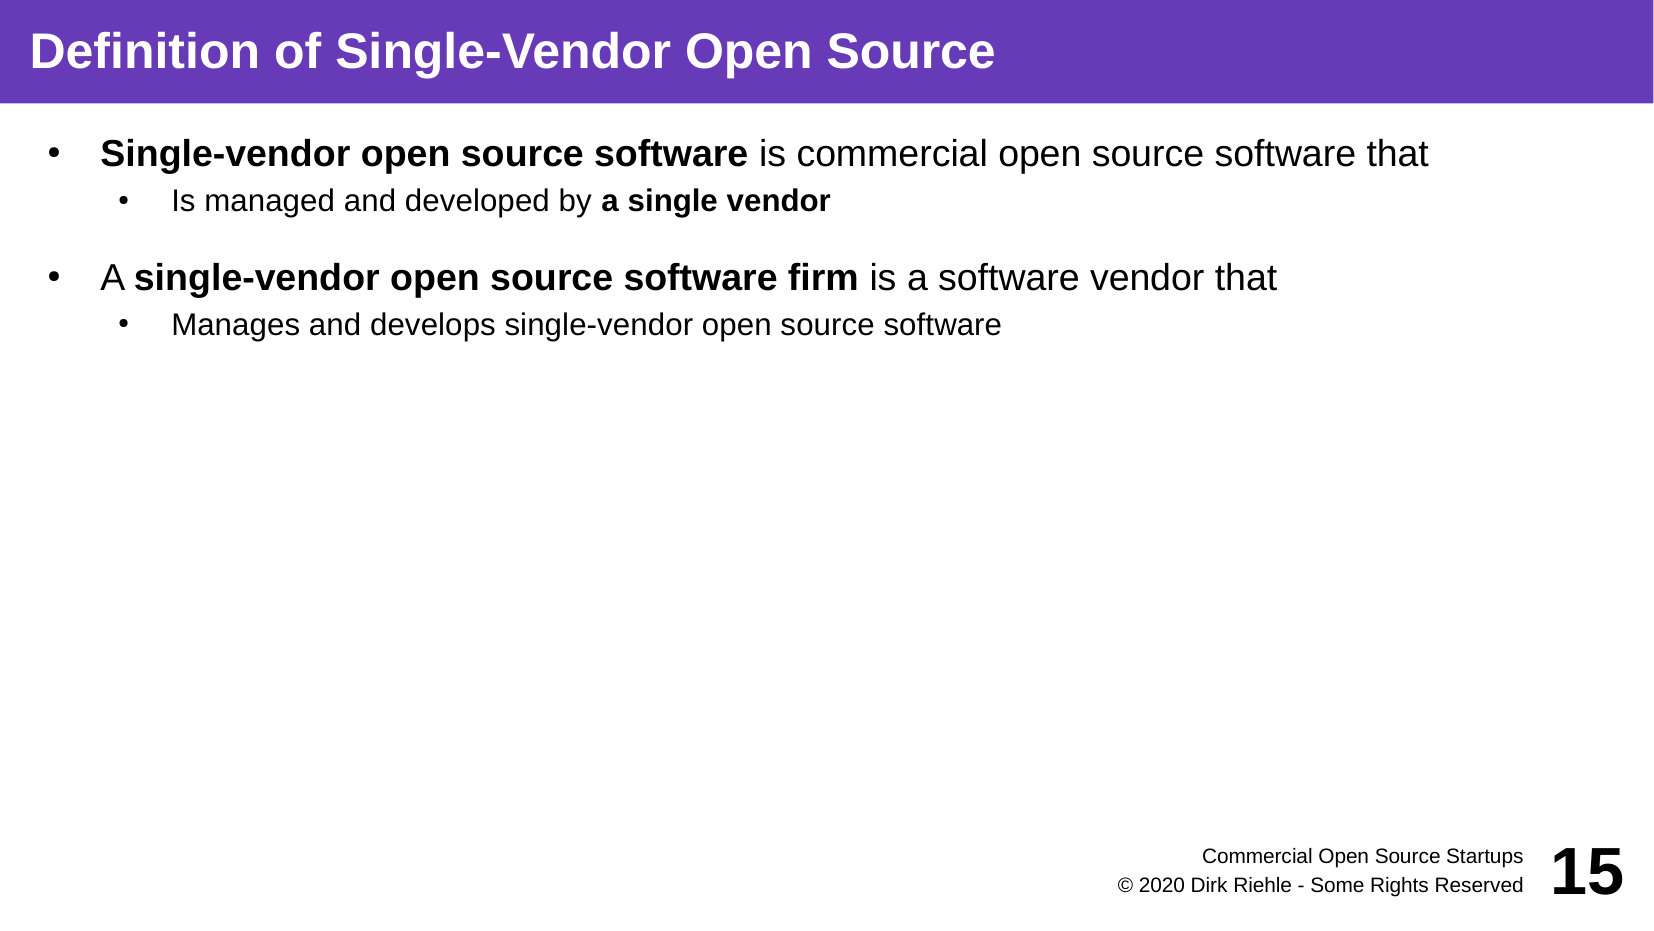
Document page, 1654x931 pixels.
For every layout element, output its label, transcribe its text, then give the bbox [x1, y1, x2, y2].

list Single-vendor open source software is commercial open source software that Is managed and developed by a single vendor A single-vendor open source software firm is a software vendor that Manages and develops single-vendor open source software [29, 132, 1625, 813]
title Definition of Single-Vendor Open Source [0, 0, 1654, 104]
